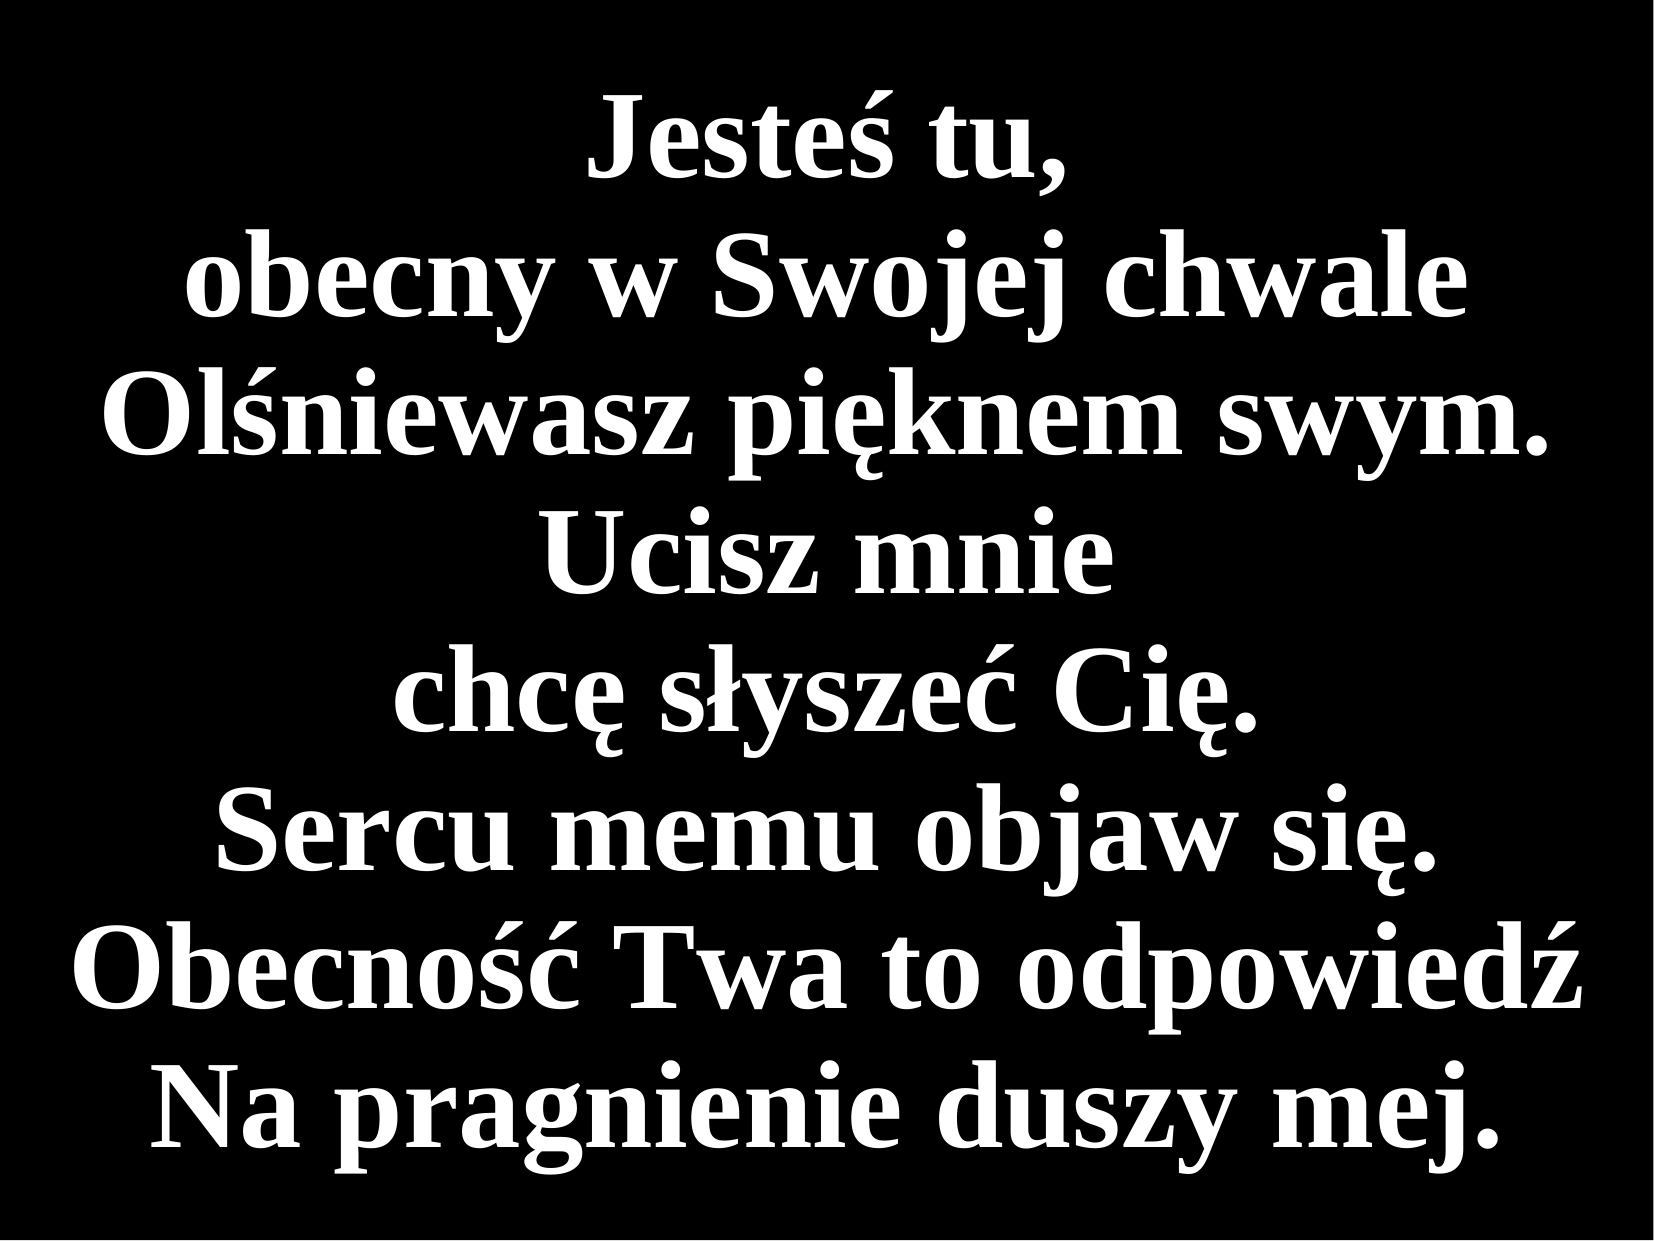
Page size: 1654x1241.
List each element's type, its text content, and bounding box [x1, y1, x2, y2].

title Jesteś tu, obecny w Swojej chwale Olśniewasz pięknem swym. Ucisz mnie chcę słyszeć Cię. Sercu memu objaw się. Obecność Twa to odpowiedź Na pragnienie duszy mej. [0, 0, 1654, 1241]
